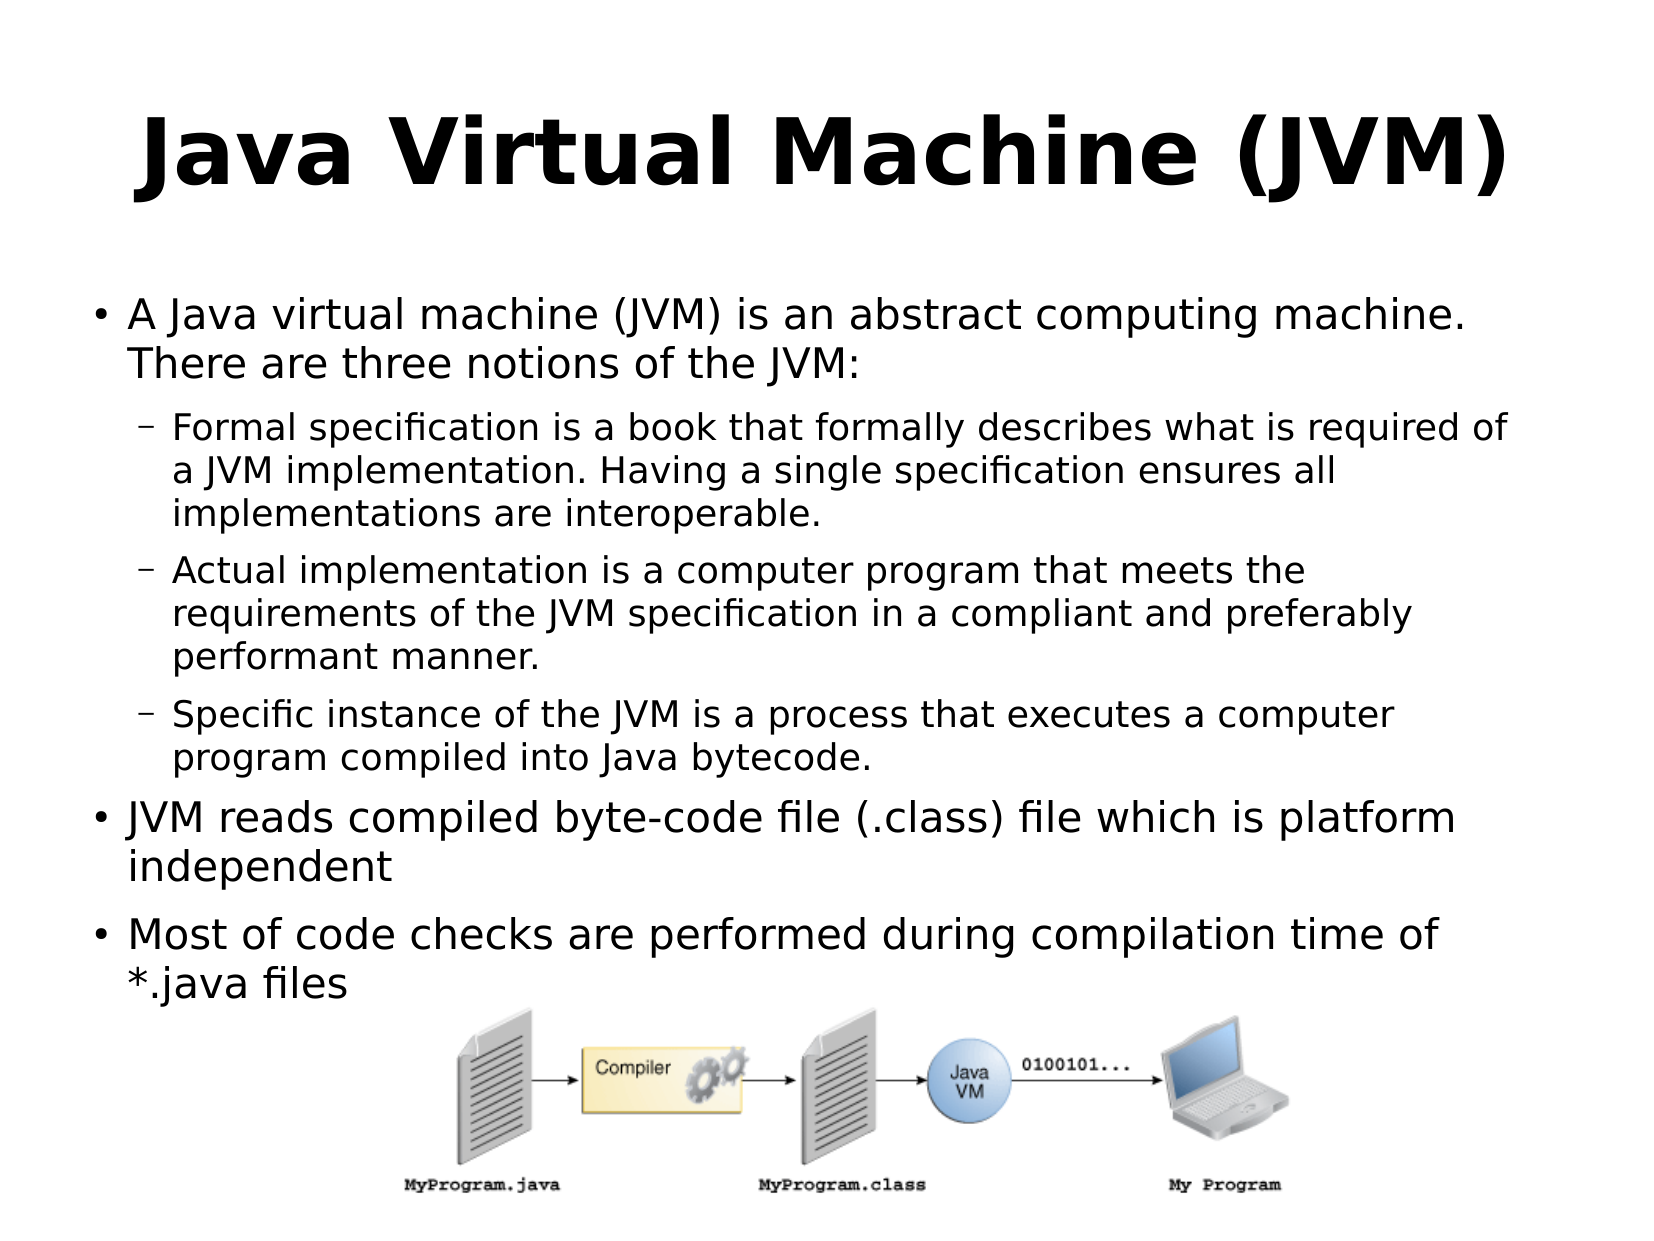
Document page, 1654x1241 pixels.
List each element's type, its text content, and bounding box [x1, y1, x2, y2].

title Java Virtual Machine (JVM) [82, 99, 1571, 207]
picture [391, 1000, 1303, 1215]
list A Java virtual machine (JVM) is an abstract computing machine. There are three notions of the JVM: Formal specification is a book that formally describes what is required of a JVM implementation. Having a single specification ensures all implementations are interoperable. Actual implementation is a computer program that meets the requirements of the JVM specification in a compliant and preferably performant manner. Specific instance of the JVM is a process that executes a computer program compiled into Java bytecode. JVM reads compiled byte-code file (.class) file which is platform independent Most of code checks are performed during compilation time of *.java files [82, 290, 1538, 1010]
